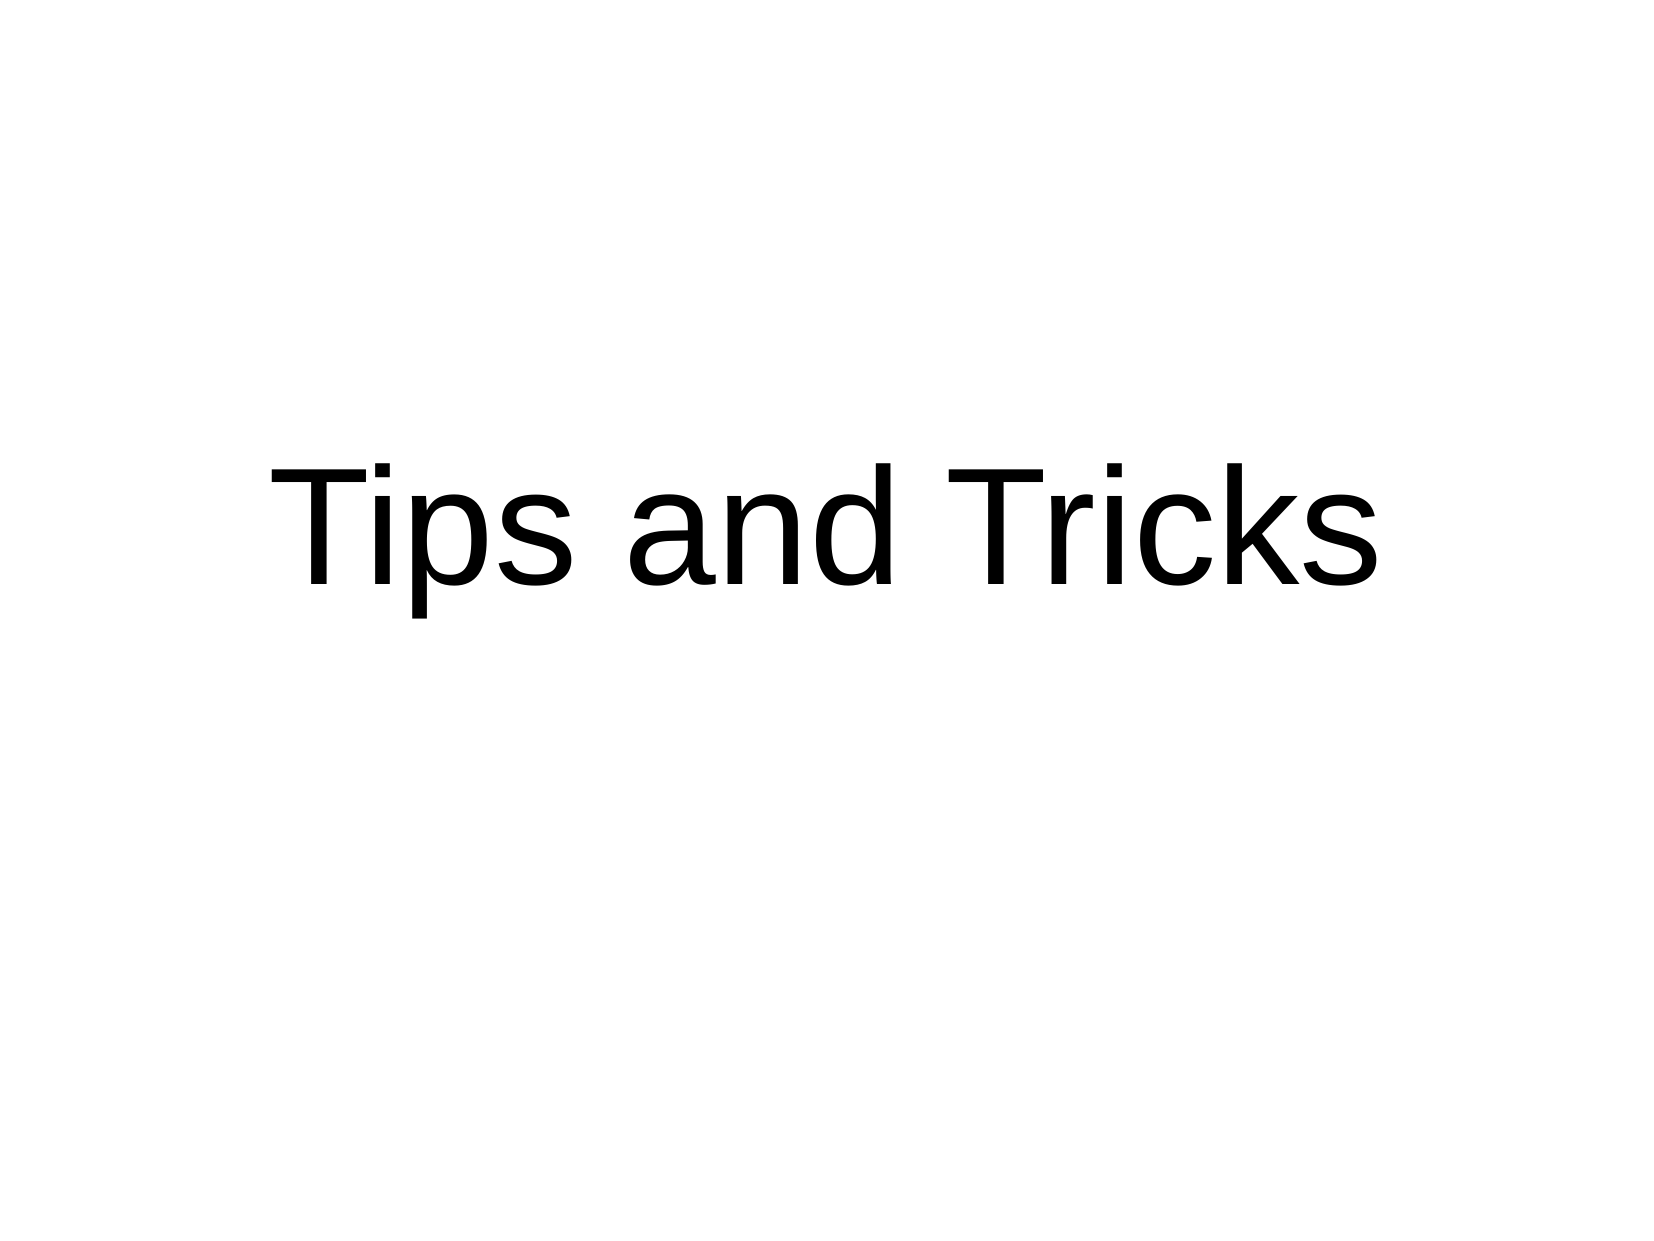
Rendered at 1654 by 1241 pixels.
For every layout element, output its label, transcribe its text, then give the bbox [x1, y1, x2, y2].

text_box Tips and Tricks [144, 426, 1510, 628]
